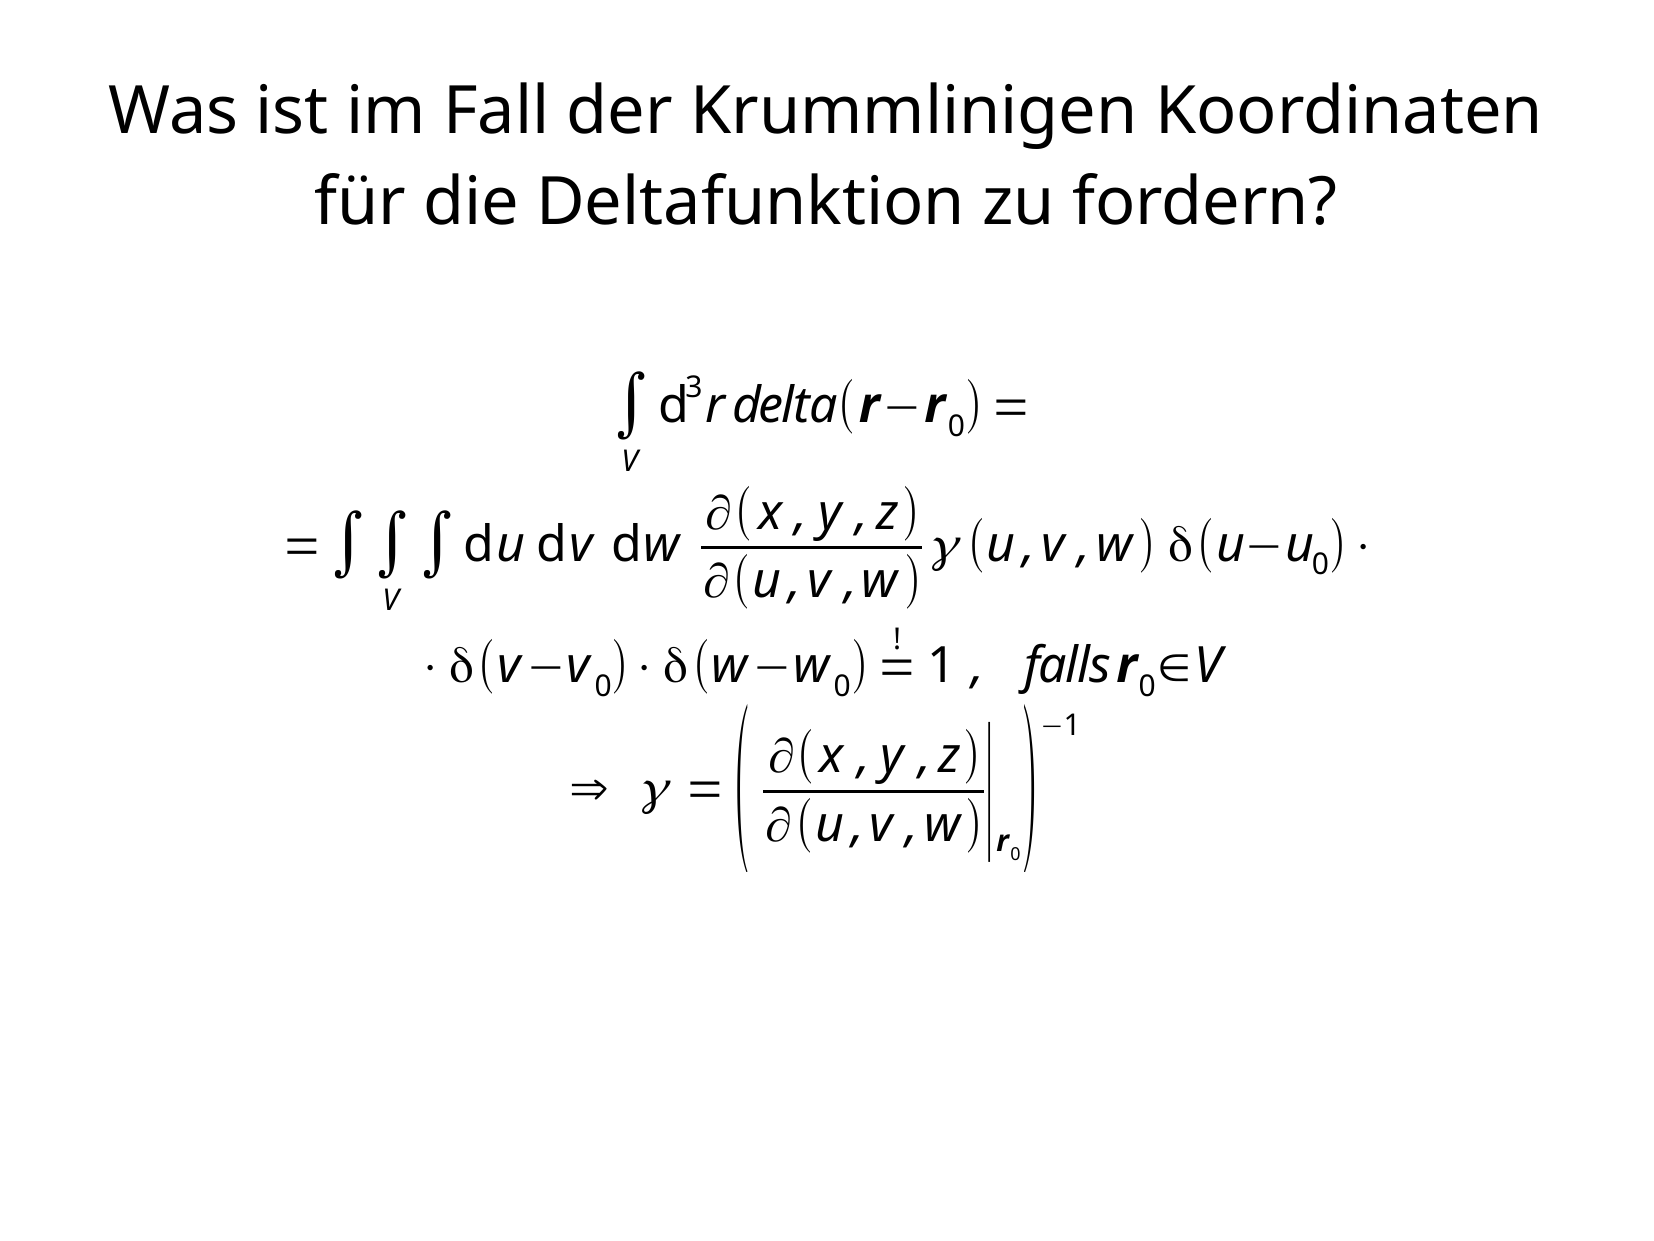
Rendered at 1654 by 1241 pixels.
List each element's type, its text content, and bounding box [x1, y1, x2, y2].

chart [269, 368, 1384, 872]
title Was ist im Fall der Krummlinigen Koordinaten für die Deltafunktion zu fordern? [82, 49, 1571, 257]
